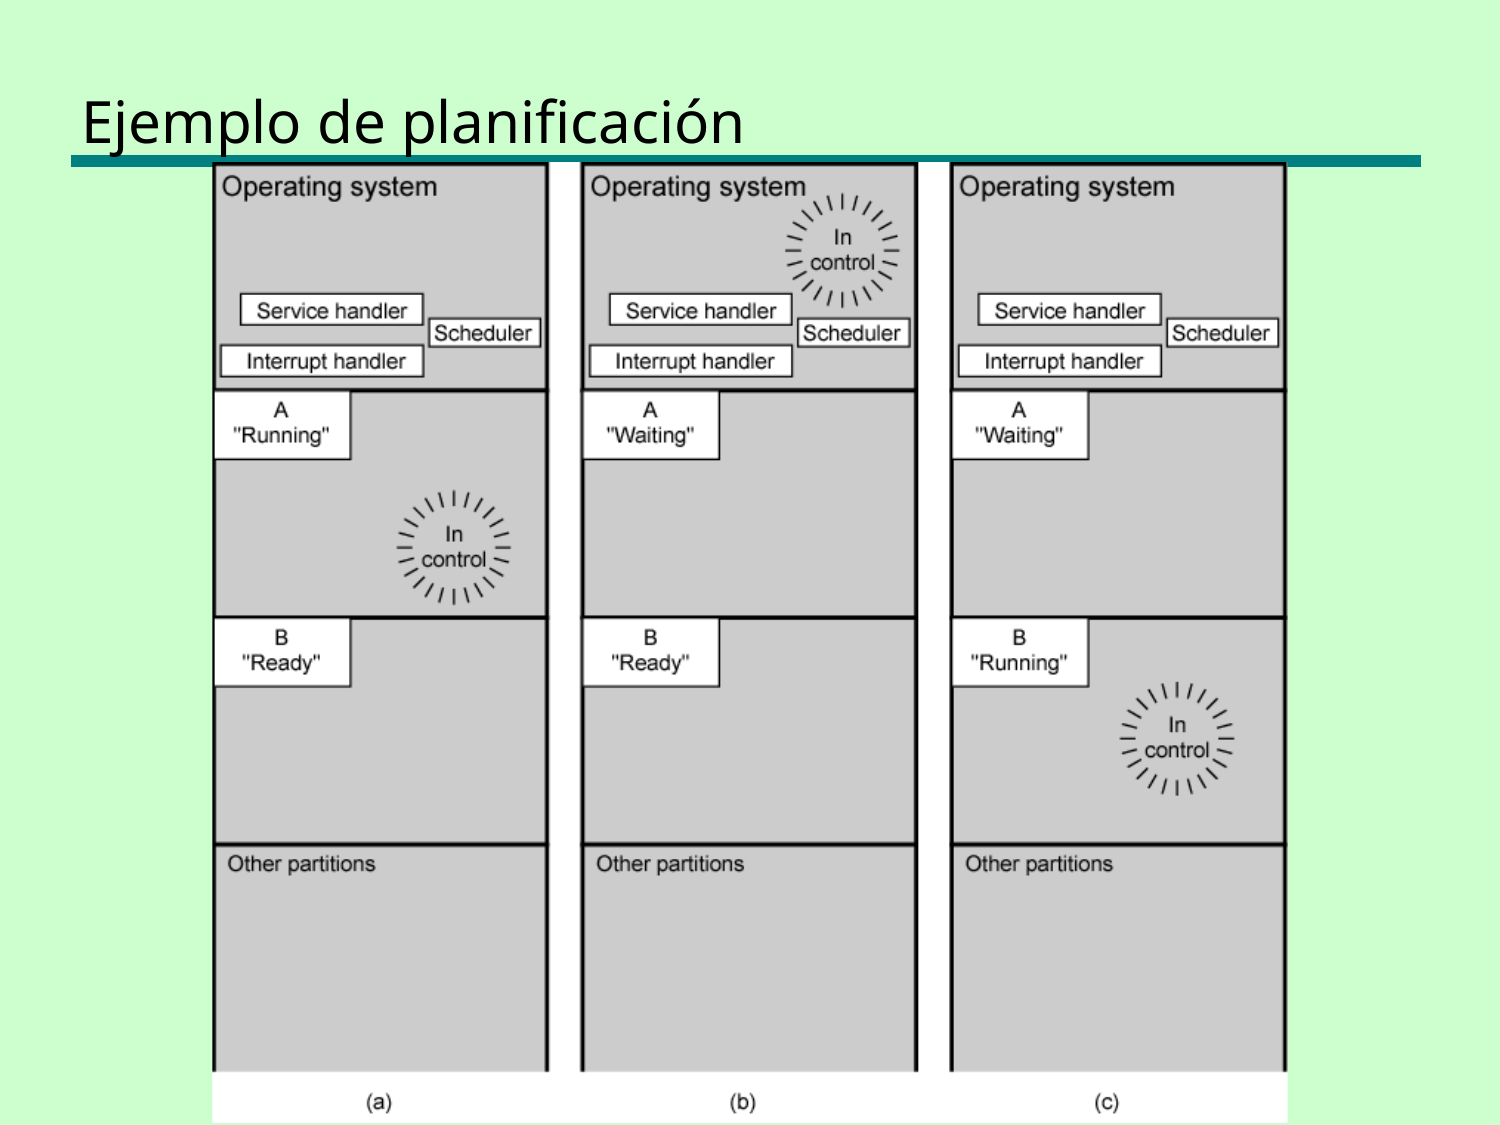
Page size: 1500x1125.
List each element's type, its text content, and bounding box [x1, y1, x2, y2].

picture [212, 162, 1288, 1123]
title Ejemplo de planificación [66, 24, 1413, 163]
